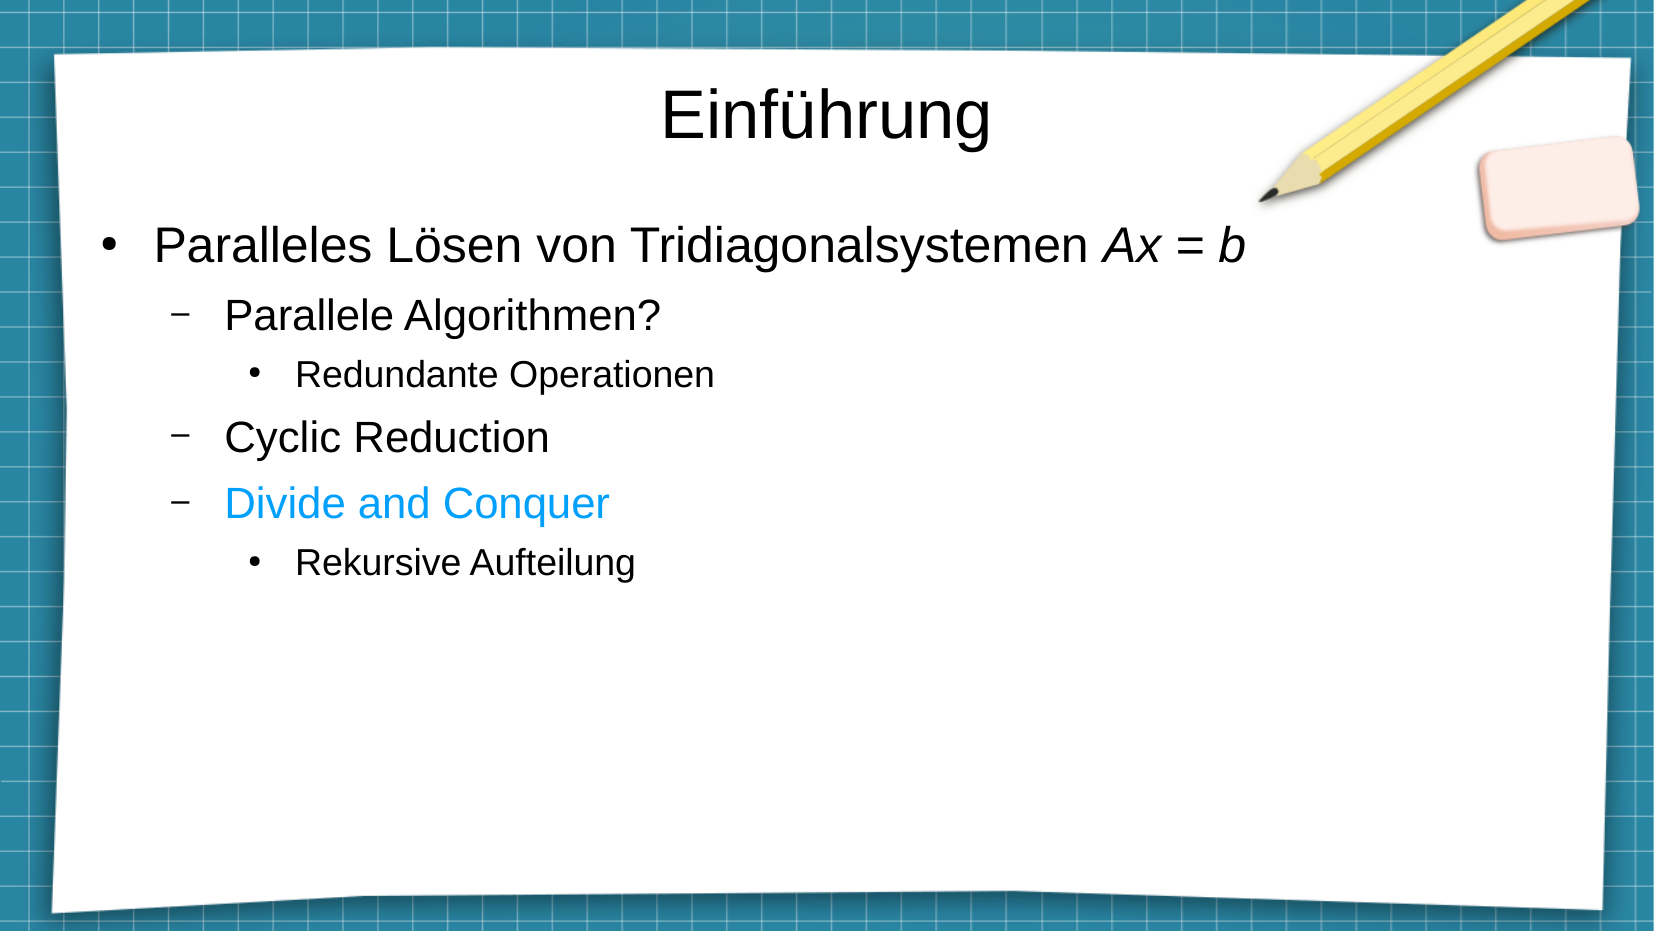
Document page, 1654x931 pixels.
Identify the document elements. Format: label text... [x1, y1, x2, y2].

list Paralleles Lösen von Tridiagonalsystemen Ax = b Parallele Algorithmen? Redundante Operationen Cyclic Reduction Divide and Conquer Rekursive Aufteilung [82, 217, 1571, 758]
picture [0, 0, 1654, 931]
title Einführung [82, 37, 1571, 193]
